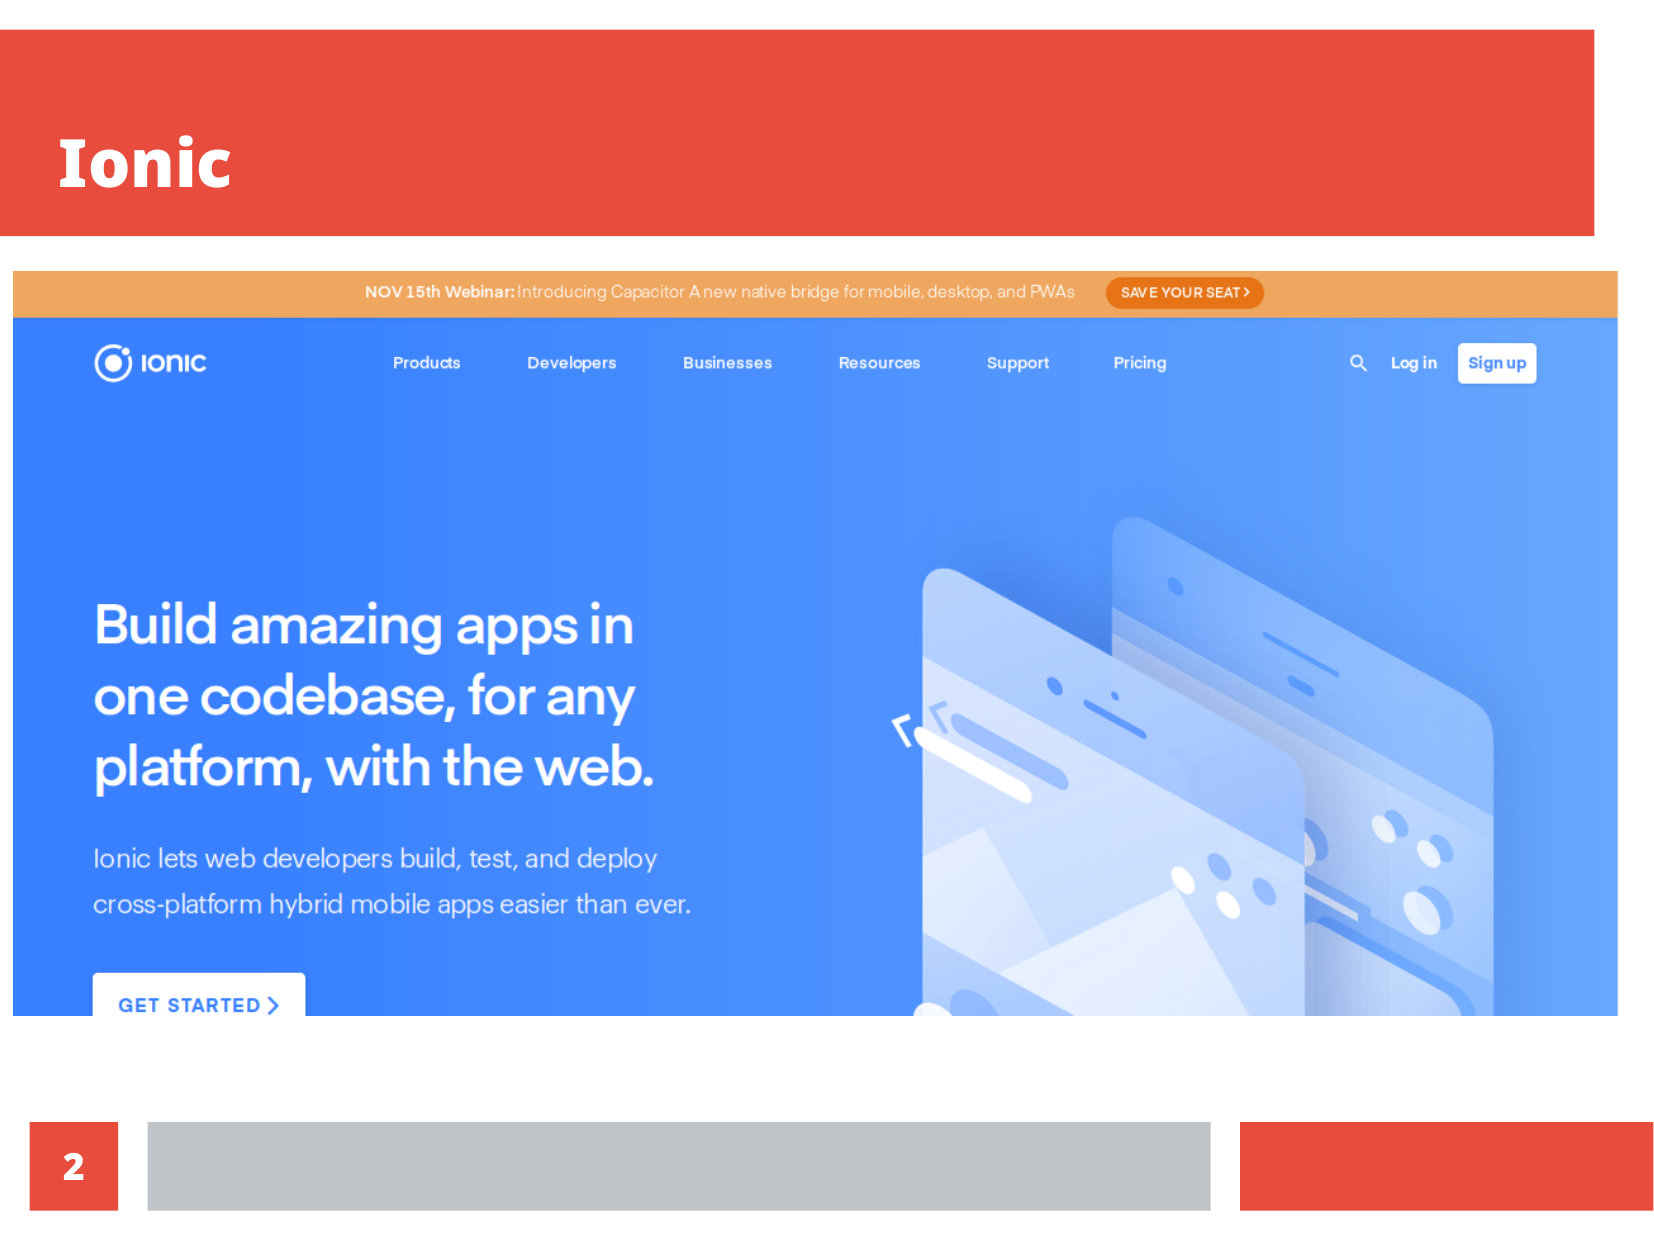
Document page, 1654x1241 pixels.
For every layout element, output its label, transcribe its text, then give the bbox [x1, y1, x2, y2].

title Ionic [59, 59, 1595, 207]
picture [13, 271, 1619, 1016]
